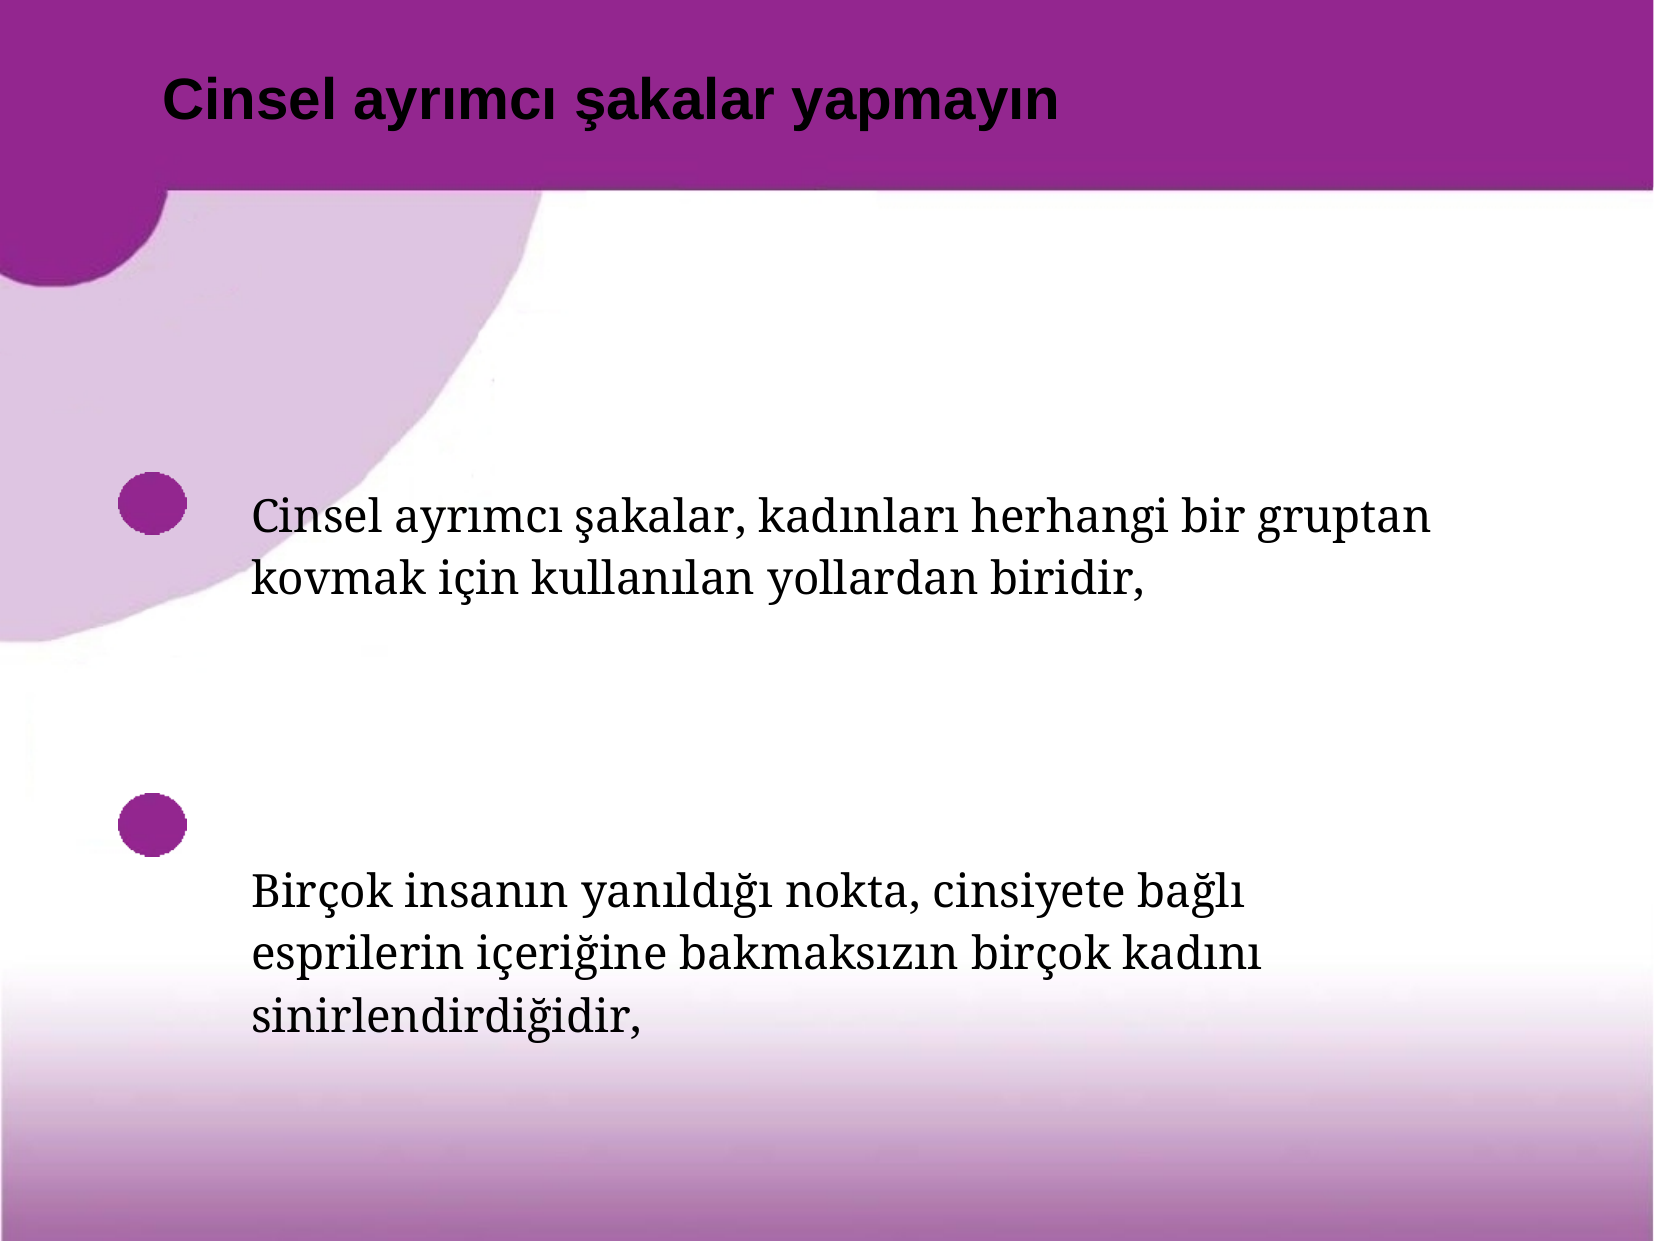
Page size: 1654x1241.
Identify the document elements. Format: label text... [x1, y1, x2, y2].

text_box Cinsel ayrımcı şakalar, kadınları herhangi bir gruptan kovmak için kullanılan yollardan biridir, Birçok insanın yanıldığı nokta, cinsiyete bağlı esprilerin içeriğine bakmaksızın birçok kadını sinirlendirdiğidir, [236, 413, 1477, 1068]
picture [0, 0, 1654, 1241]
text_box Cinsel ayrımcı şakalar yapmayın [147, 59, 1654, 150]
